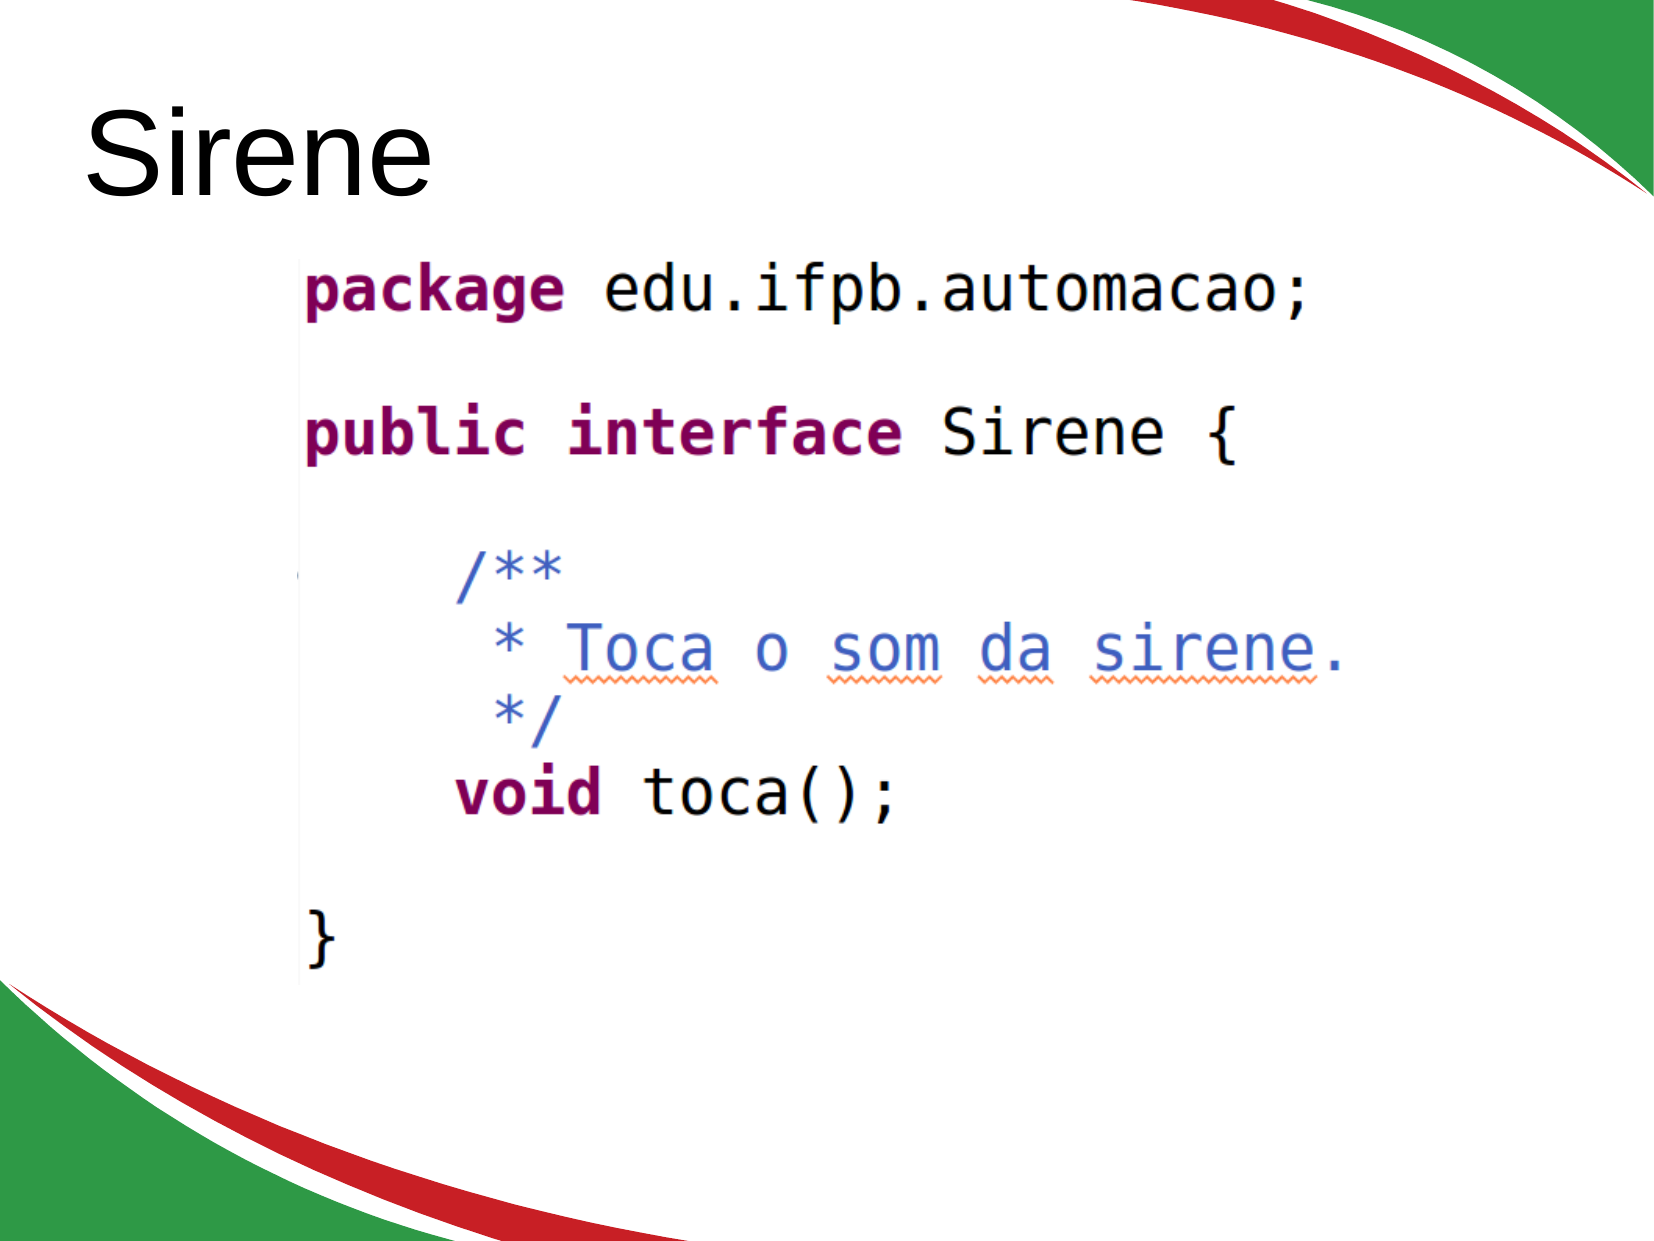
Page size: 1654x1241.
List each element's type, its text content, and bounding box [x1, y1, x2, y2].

picture [297, 259, 1366, 985]
title Sirene [82, 49, 1571, 257]
